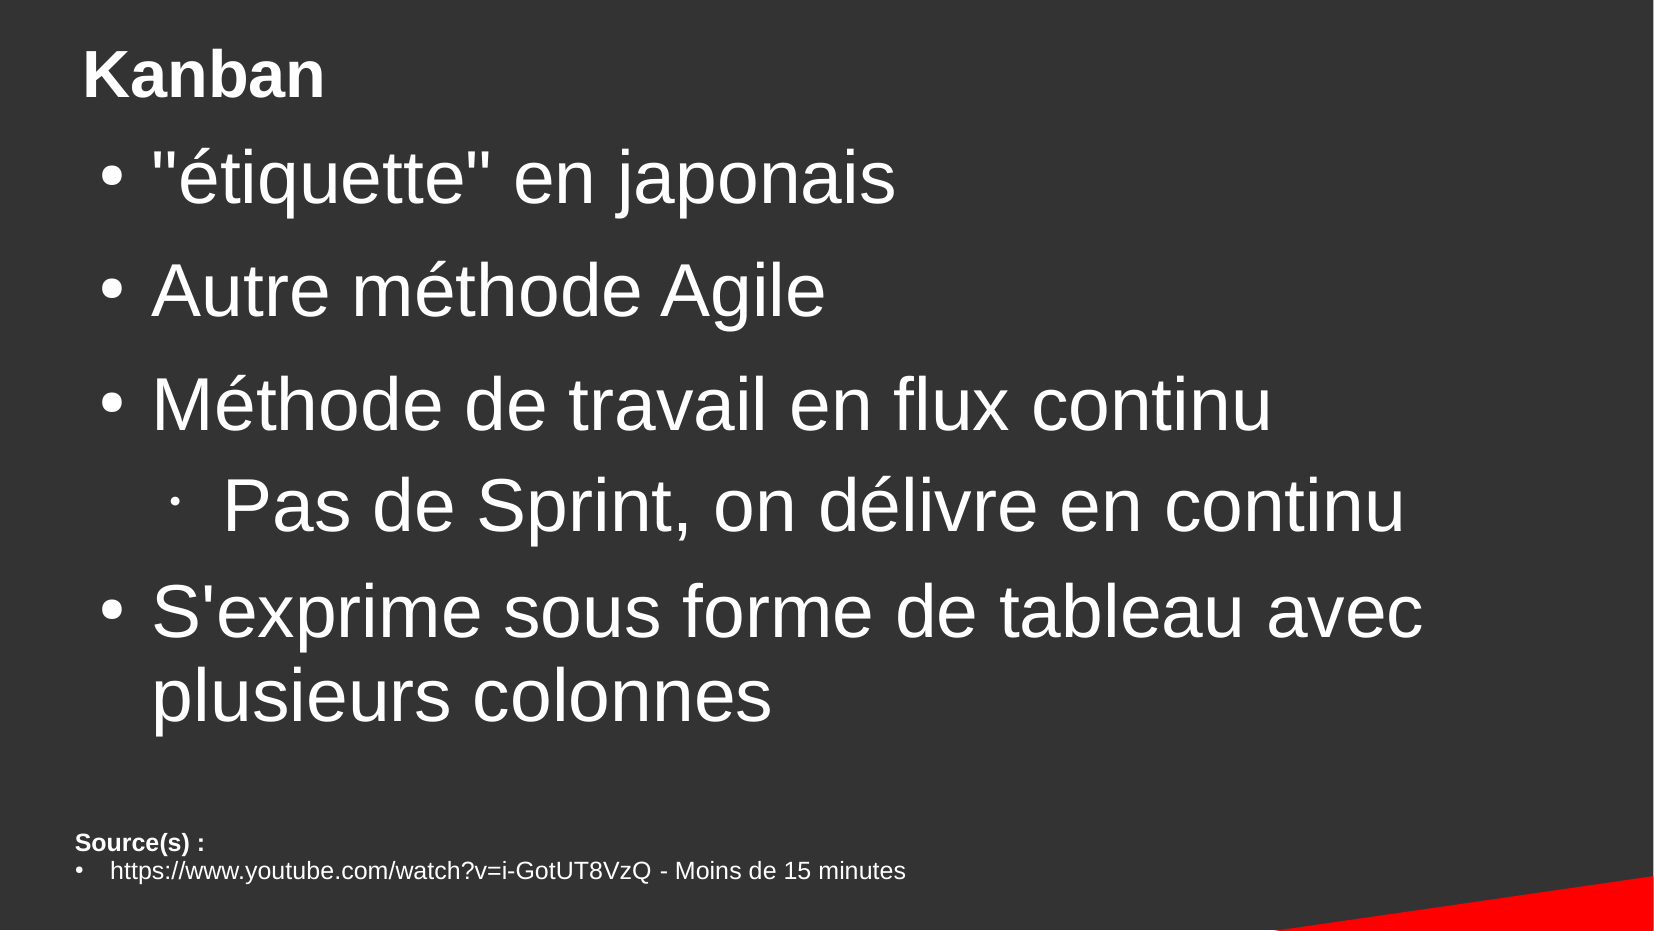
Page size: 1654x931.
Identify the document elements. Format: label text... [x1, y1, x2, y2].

list "étiquette" en japonais Autre méthode Agile Méthode de travail en flux continu Pas de Sprint, on délivre en continu S'exprime sous forme de tableau avec plusieurs colonnes [80, 135, 1620, 777]
title Kanban [82, 37, 1571, 122]
text_box [1273, 876, 1654, 931]
text_box Source(s) : https://www.youtube.com/watch?v=i-GotUT8VzQ - Moins de 15 minutes [60, 821, 1546, 921]
